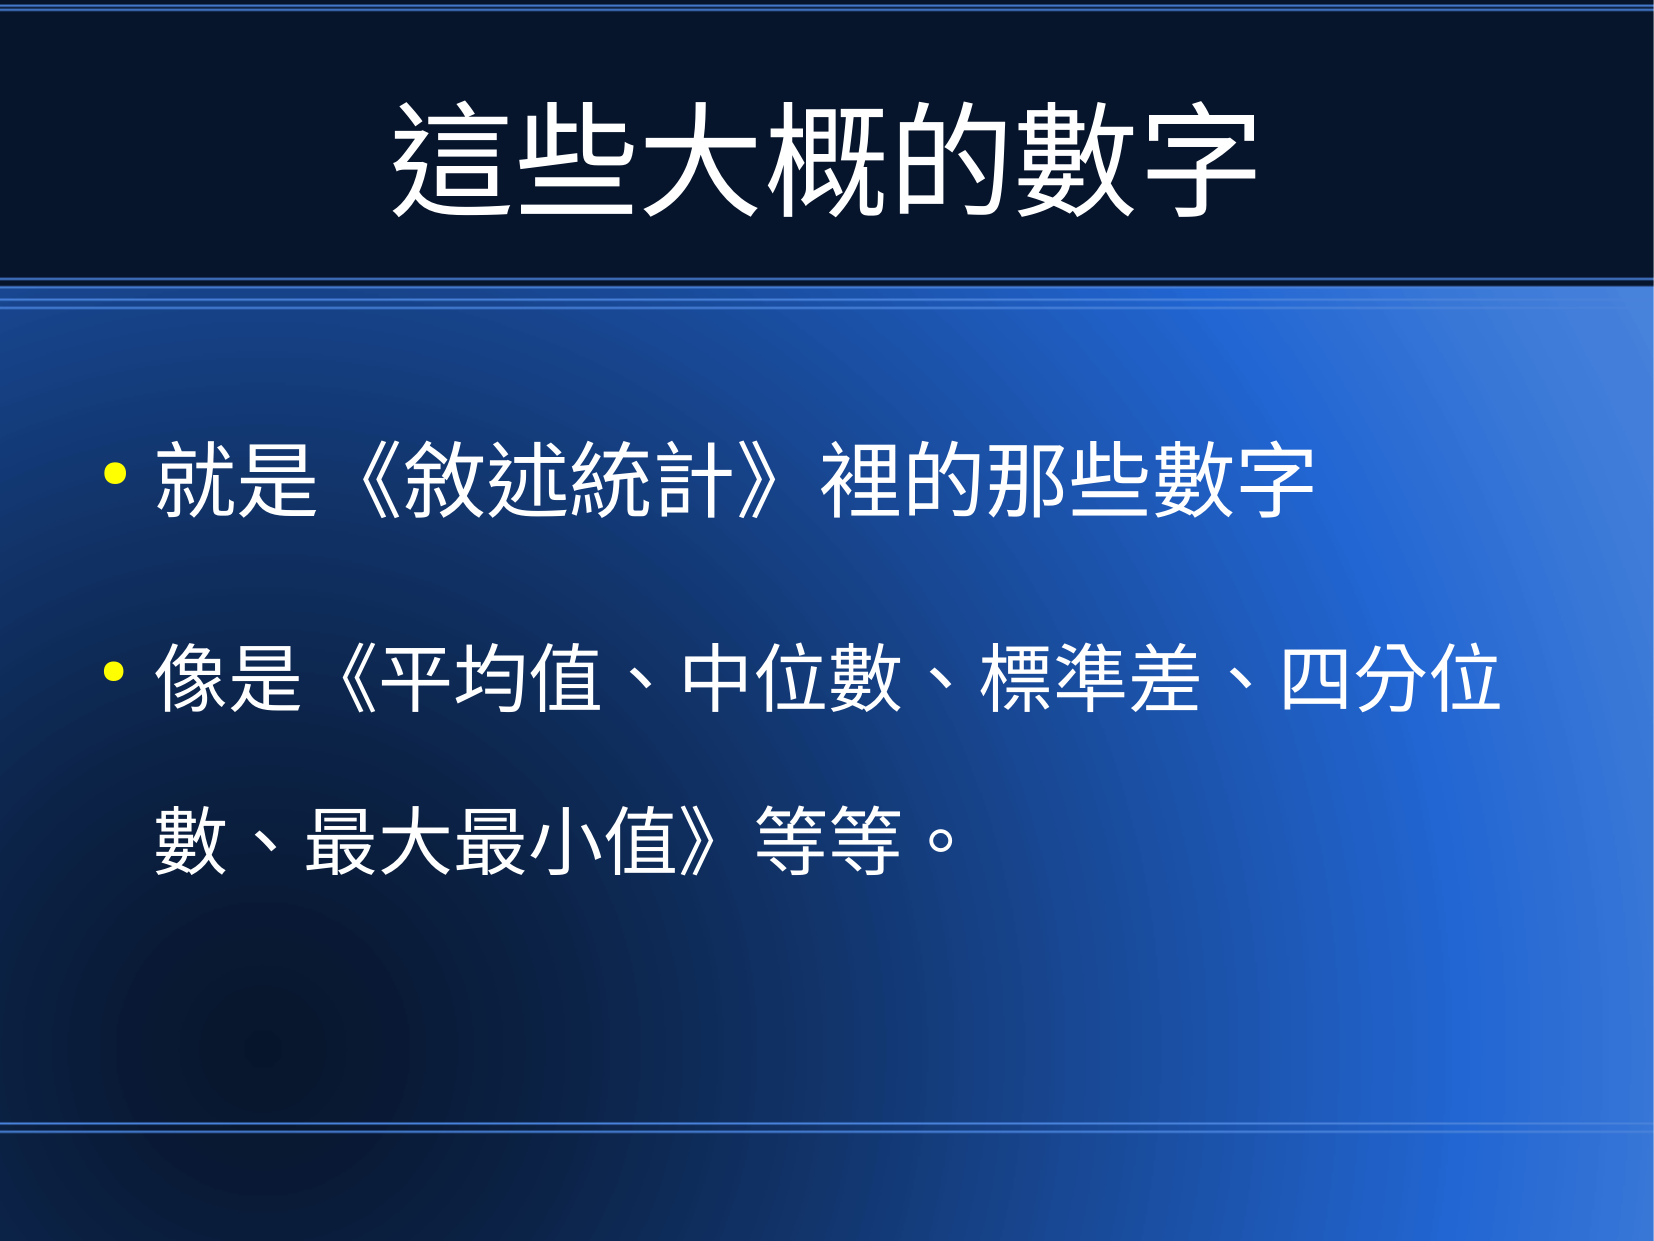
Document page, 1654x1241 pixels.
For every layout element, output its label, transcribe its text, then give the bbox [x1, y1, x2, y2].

title 這些大概的數字 [82, 49, 1571, 257]
list 就是《敘述統計》裡的那些數字 像是《平均值、中位數、標準差、四分位數、最大最小值》等等。 [82, 355, 1571, 1241]
picture [0, 0, 1654, 1241]
